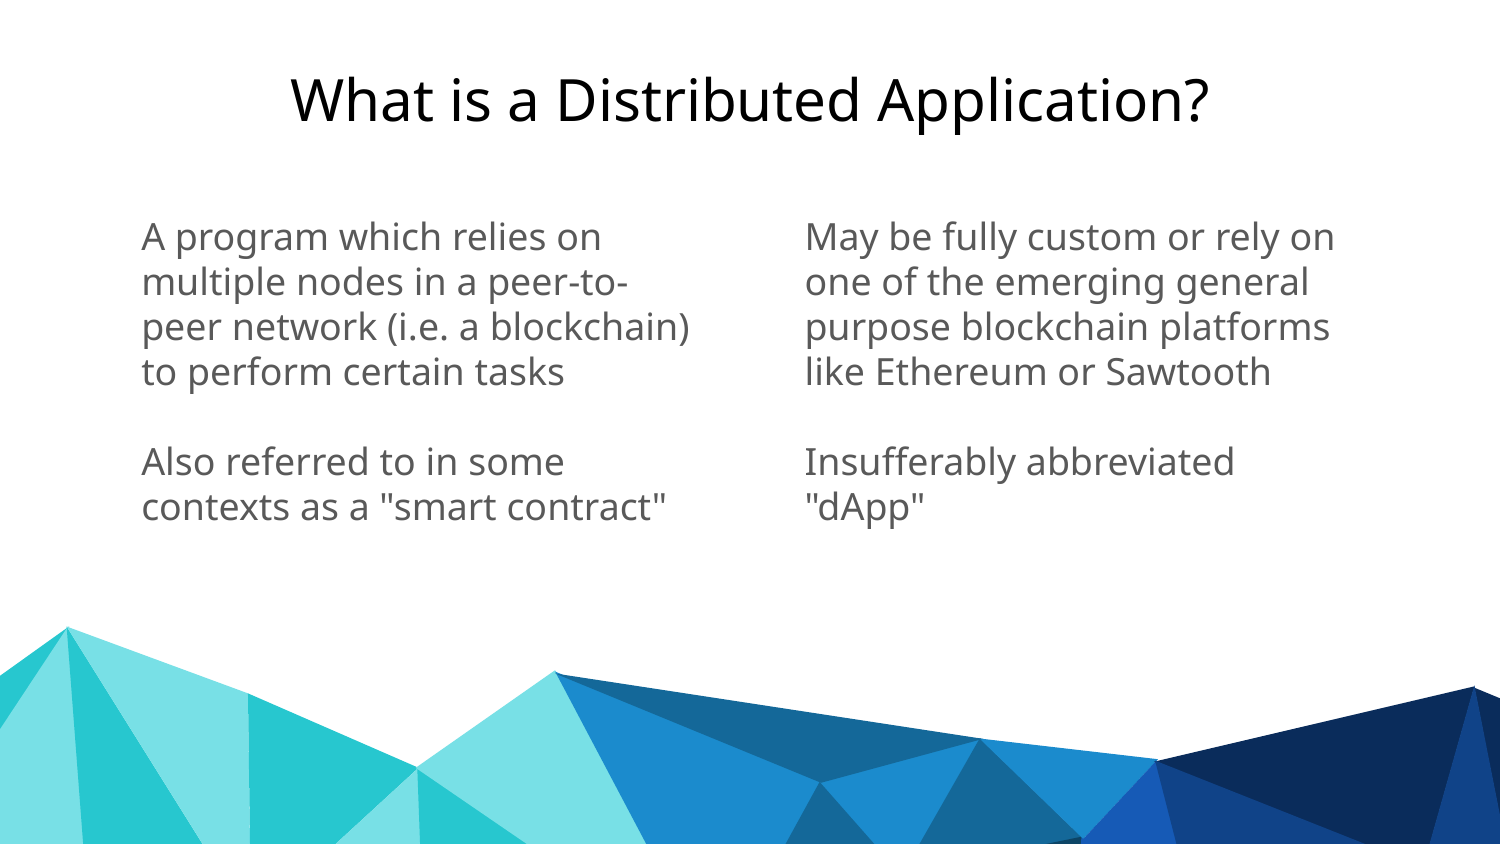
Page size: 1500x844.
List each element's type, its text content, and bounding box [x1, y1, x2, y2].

title What is a Distributed Application? [51, 47, 1449, 142]
list May be fully custom or rely on one of the emerging general purpose blockchain platforms like Ethereum or Sawtooth Insufferably abbreviated "dApp" [789, 198, 1374, 721]
list A program which relies on multiple nodes in a peer-to-peer network (i.e. a blockchain) to perform certain tasks Also referred to in some contexts as a "smart contract" [126, 198, 711, 721]
text_box [0, 626, 1500, 844]
